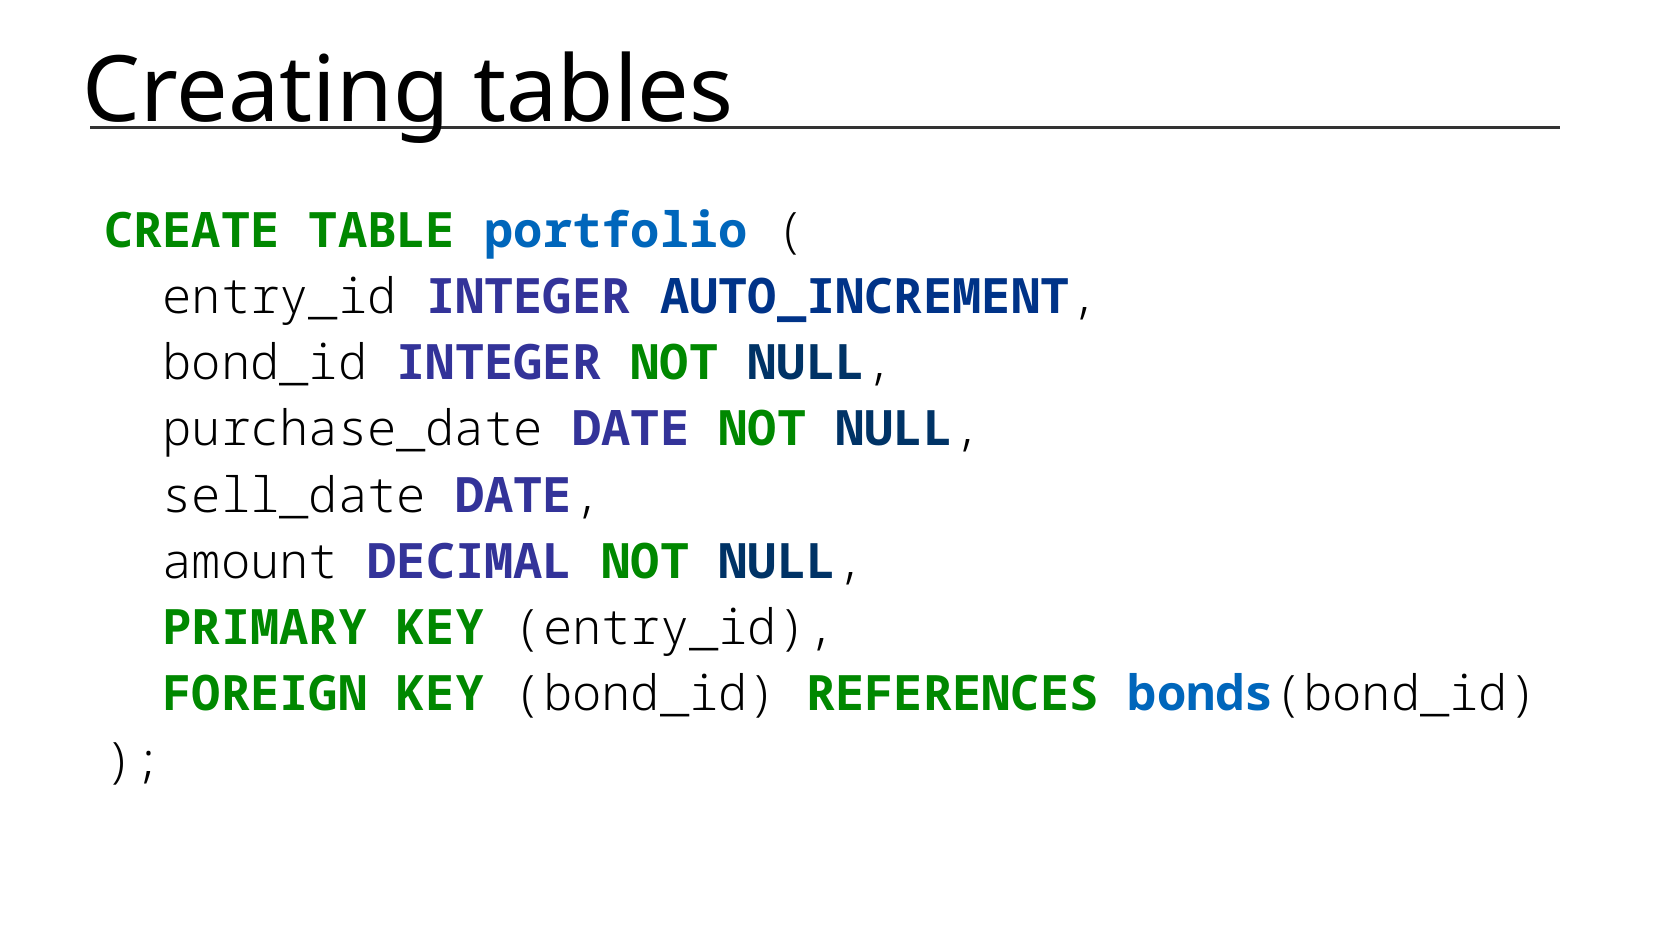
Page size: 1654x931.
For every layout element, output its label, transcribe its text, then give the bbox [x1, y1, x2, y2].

list CREATE TABLE portfolio ( entry_id INTEGER AUTO_INCREMENT, bond_id INTEGER NOT NULL, purchase_date DATE NOT NULL, sell_date DATE, amount DECIMAL NOT NULL, PRIMARY KEY (entry_id), FOREIGN KEY (bond_id) REFERENCES bonds(bond_id) ); [82, 195, 1571, 811]
title Creating tables [82, 32, 1571, 140]
